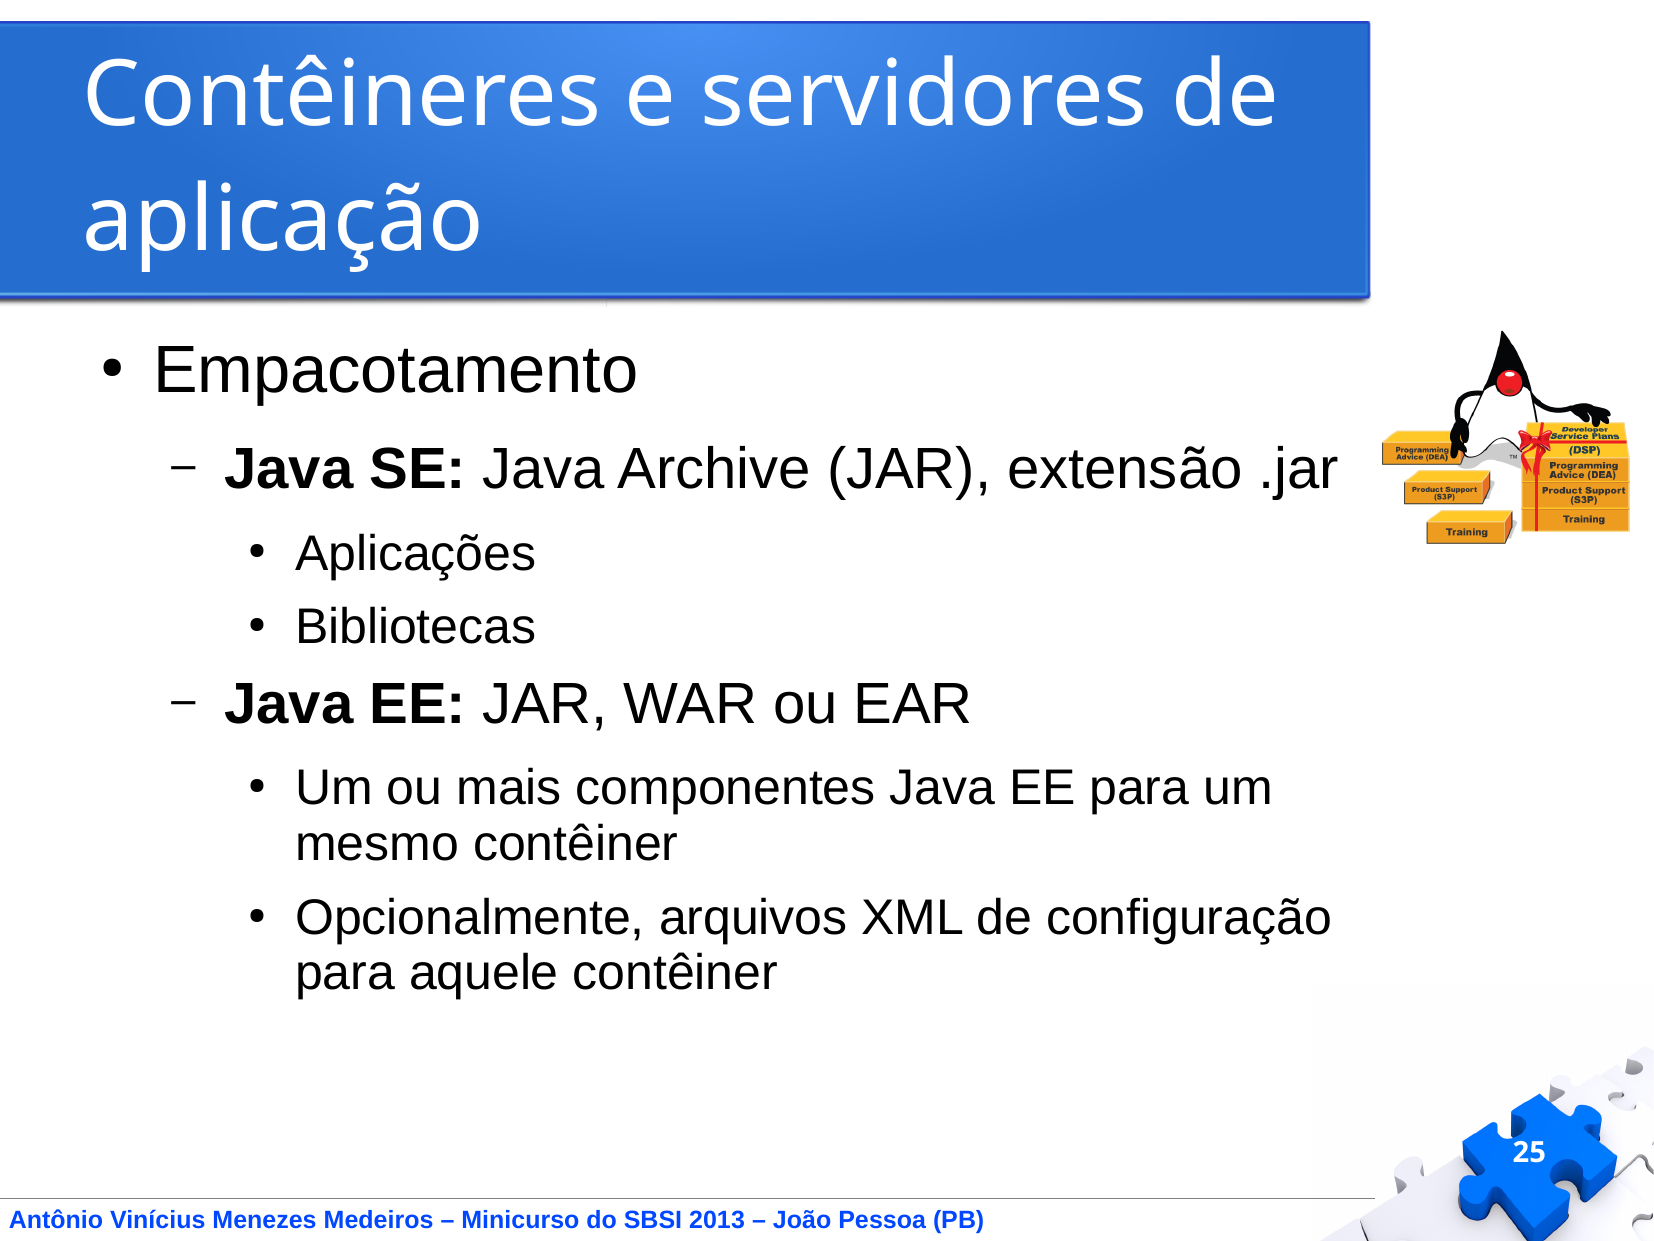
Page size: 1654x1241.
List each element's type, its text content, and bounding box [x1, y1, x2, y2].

list Empacotamento Java SE: Java Archive (JAR), extensão .jar Aplicações Bibliotecas Java EE: JAR, WAR ou EAR Um ou mais componentes Java EE para um mesmo contêiner Opcionalmente, arquivos XML de configuração para aquele contêiner [82, 332, 1356, 1111]
picture [0, 21, 1375, 307]
picture [1311, 983, 1654, 1241]
picture [1381, 330, 1630, 544]
title Contêineres e servidores de aplicação [82, 49, 1323, 257]
